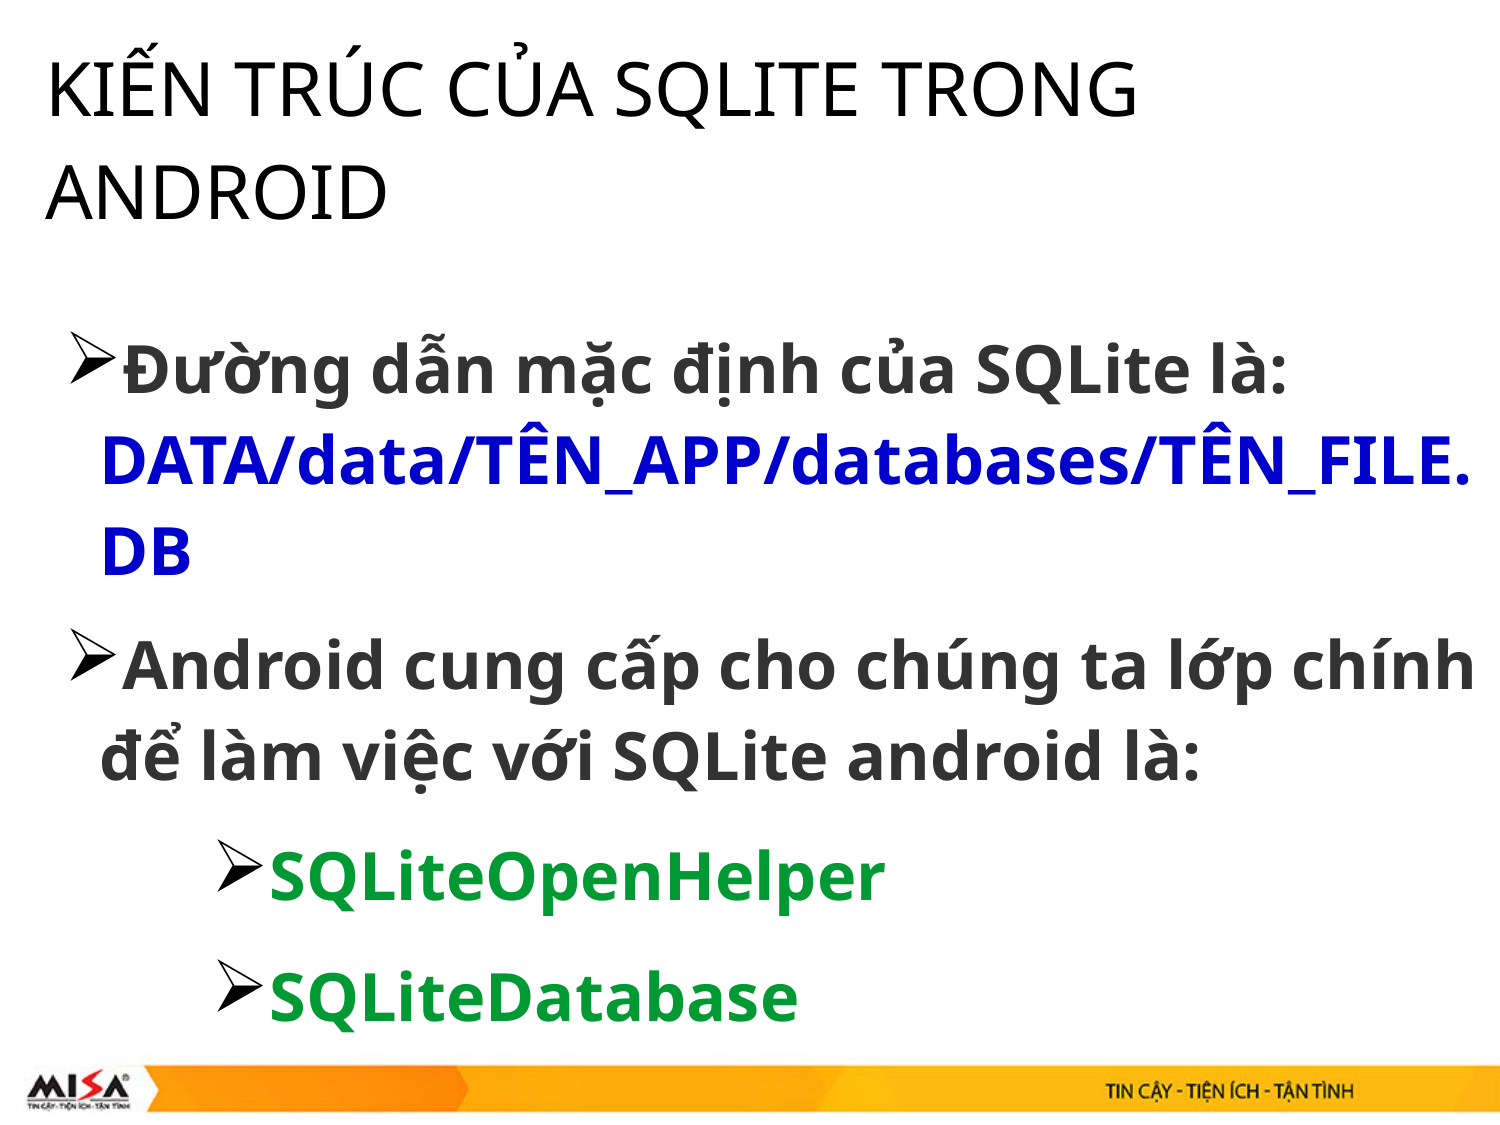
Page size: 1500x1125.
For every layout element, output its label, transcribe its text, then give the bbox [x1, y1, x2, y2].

text_box Đường dẫn mặc định của SQLite là: DATA/data/TÊN_APP/databases/TÊN_FILE.DB Android cung cấp cho chúng ta lớp chính để làm việc với SQLite android là: SQLiteOpenHelper SQLiteDatabase [49, 314, 1500, 914]
title KIẾN TRÚC CỦA SQLITE TRONG ANDROID [45, 44, 1471, 233]
picture [0, 0, 1500, 1125]
